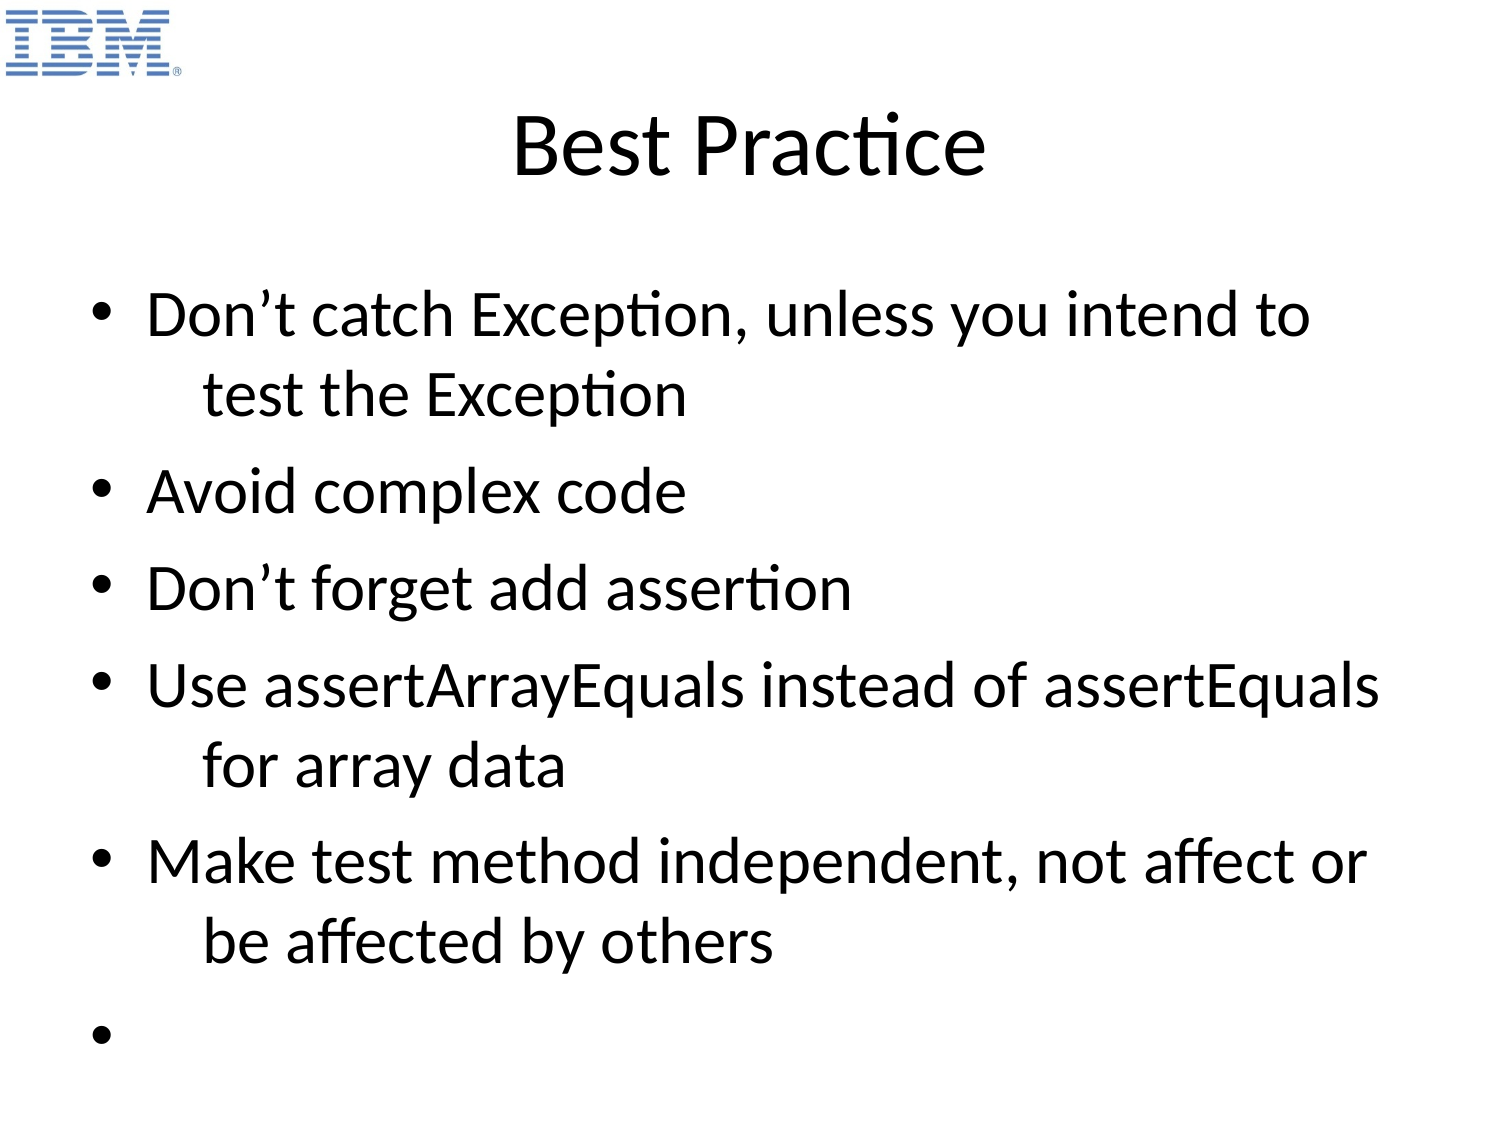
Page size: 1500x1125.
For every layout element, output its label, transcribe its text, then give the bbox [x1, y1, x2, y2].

list Don’t catch Exception, unless you intend to test the Exception Avoid complex code Don’t forget add assertion Use assertArrayEquals instead of assertEquals for array data Make test method independent, not affect or be affected by others [75, 262, 1426, 1005]
title Best Practice [75, 45, 1426, 233]
